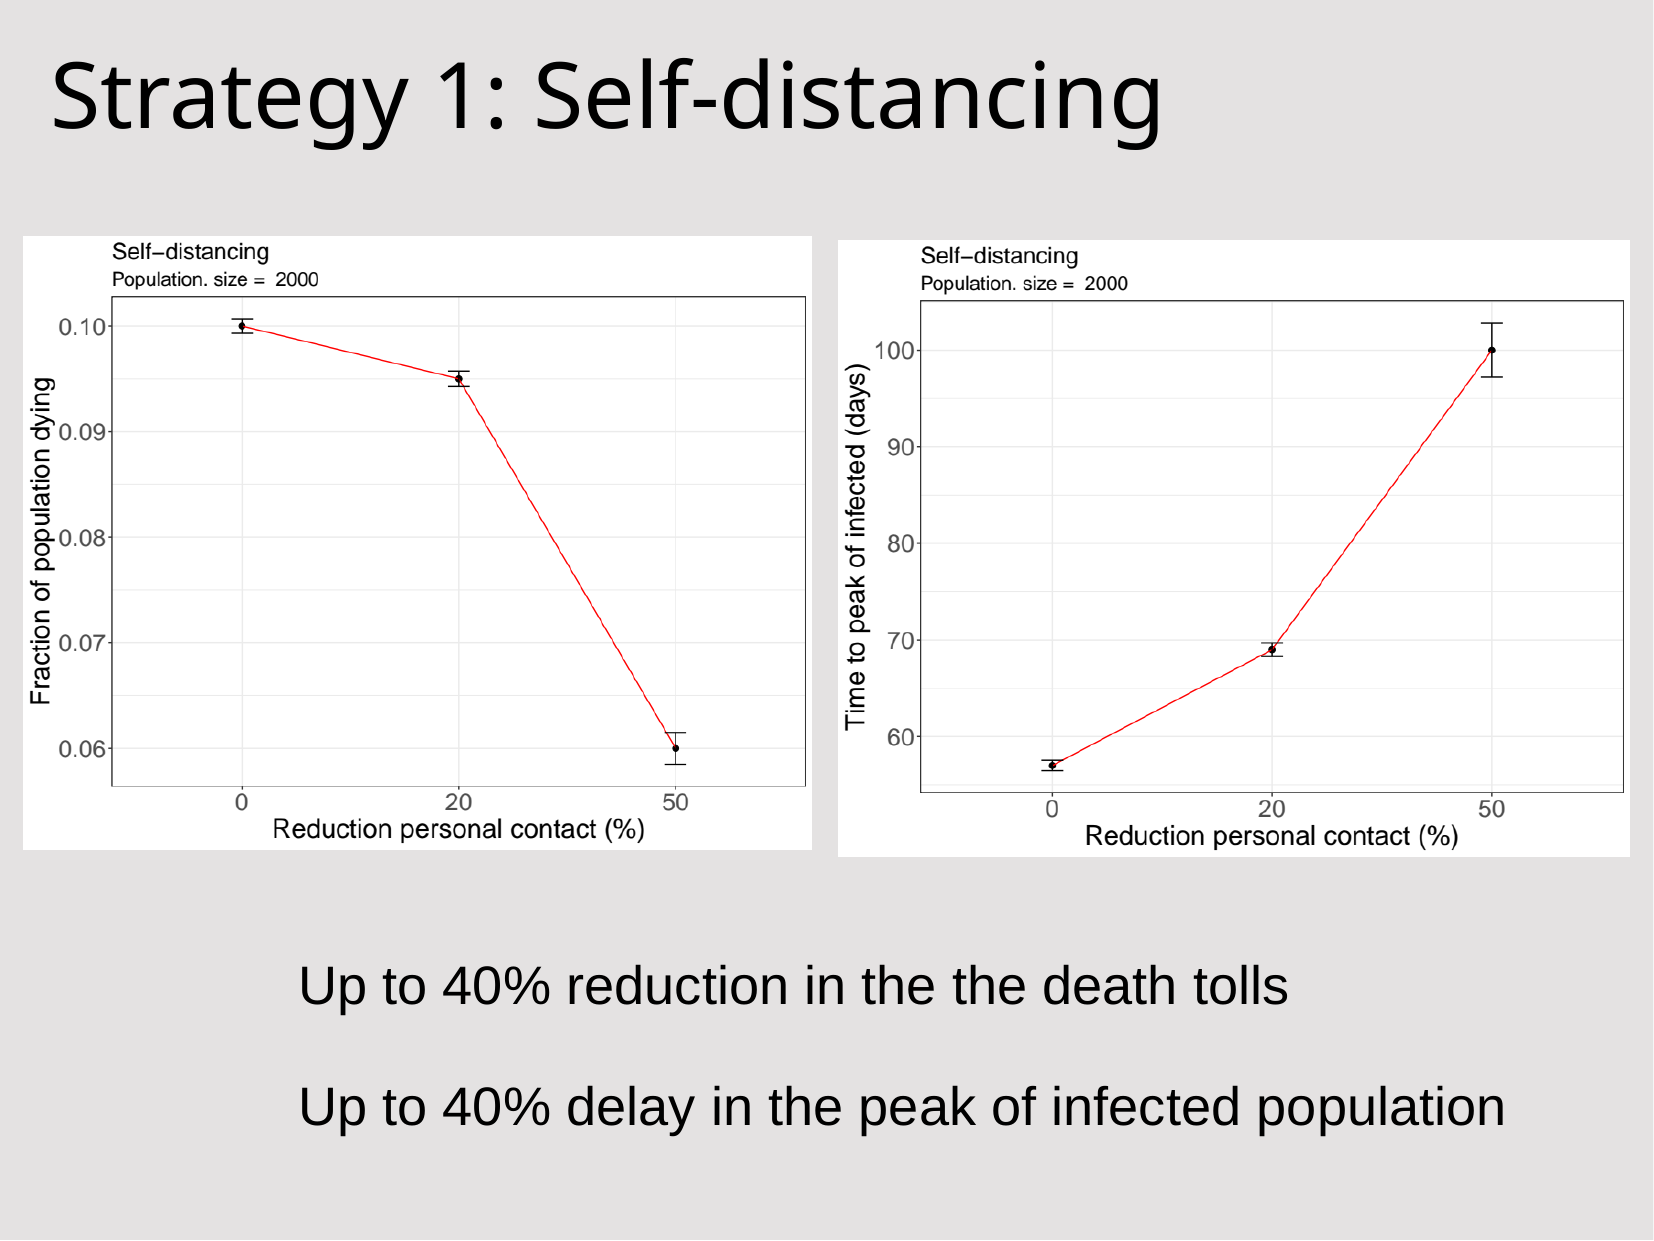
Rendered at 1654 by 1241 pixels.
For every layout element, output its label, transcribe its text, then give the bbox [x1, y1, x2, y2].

picture [838, 240, 1630, 857]
text_box Up to 40% reduction in the the death tolls Up to 40% delay in the peak of infected population [283, 947, 1524, 1205]
picture [23, 236, 812, 850]
text_box Strategy 1: Self-distancing [35, 23, 1300, 146]
